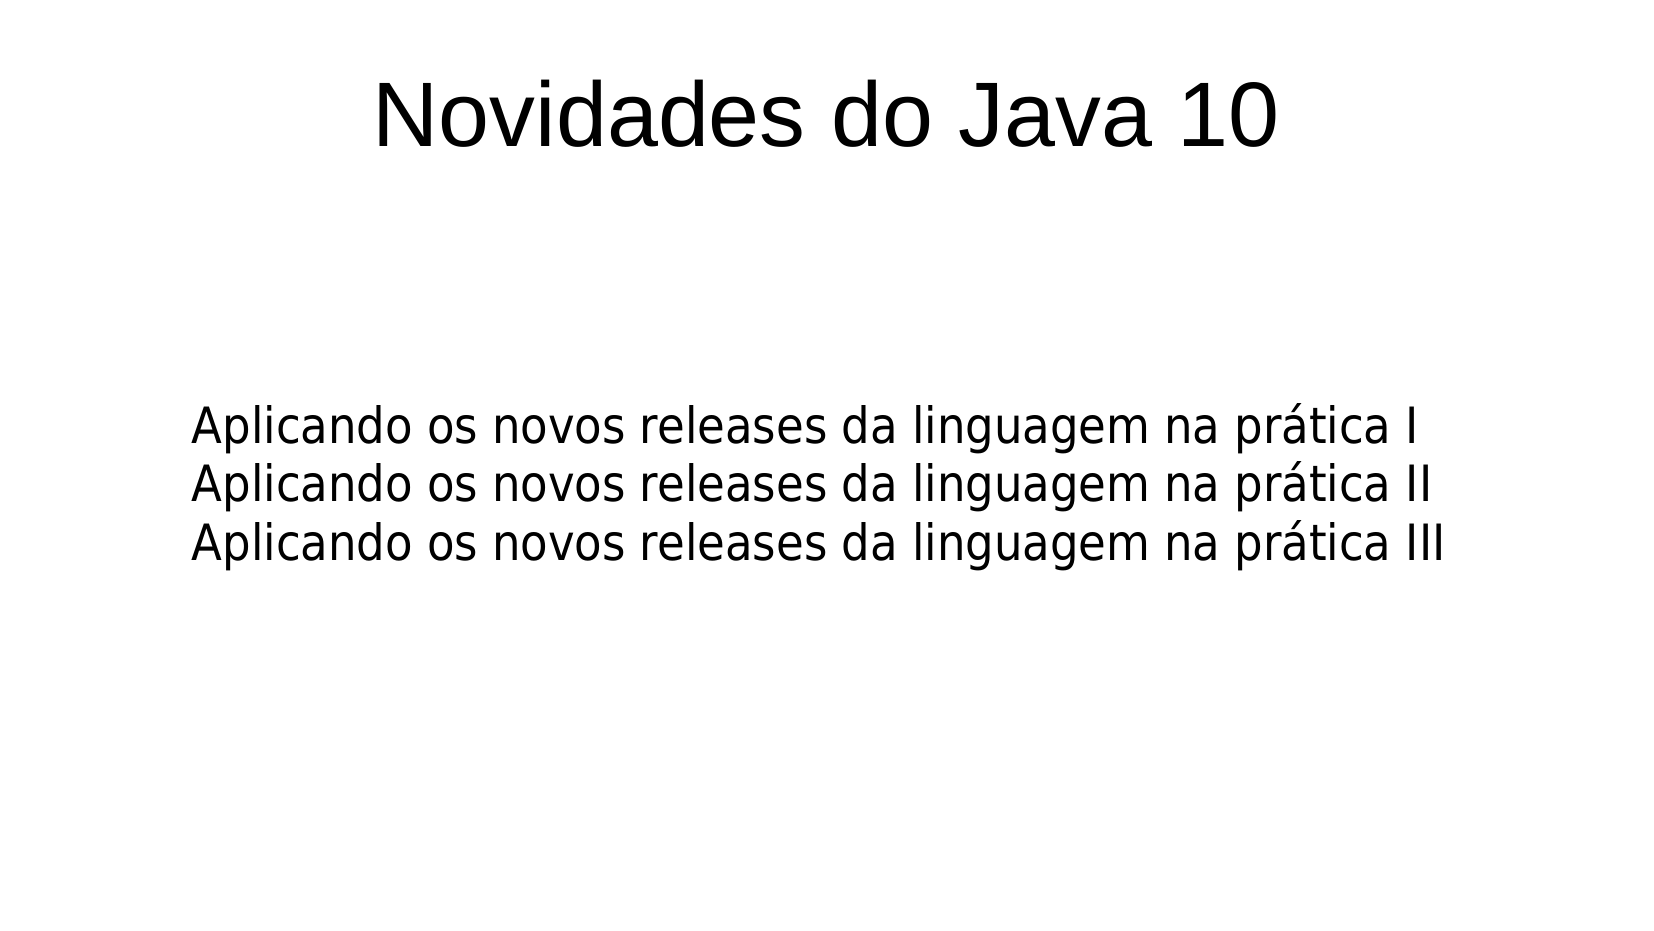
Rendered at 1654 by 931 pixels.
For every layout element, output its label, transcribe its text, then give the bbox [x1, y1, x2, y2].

text_box Aplicando os novos releases da linguagem na prática I Aplicando os novos releases da linguagem na prática II Aplicando os novos releases da linguagem na prática III [177, 389, 1489, 580]
title Novidades do Java 10 [82, 37, 1571, 193]
